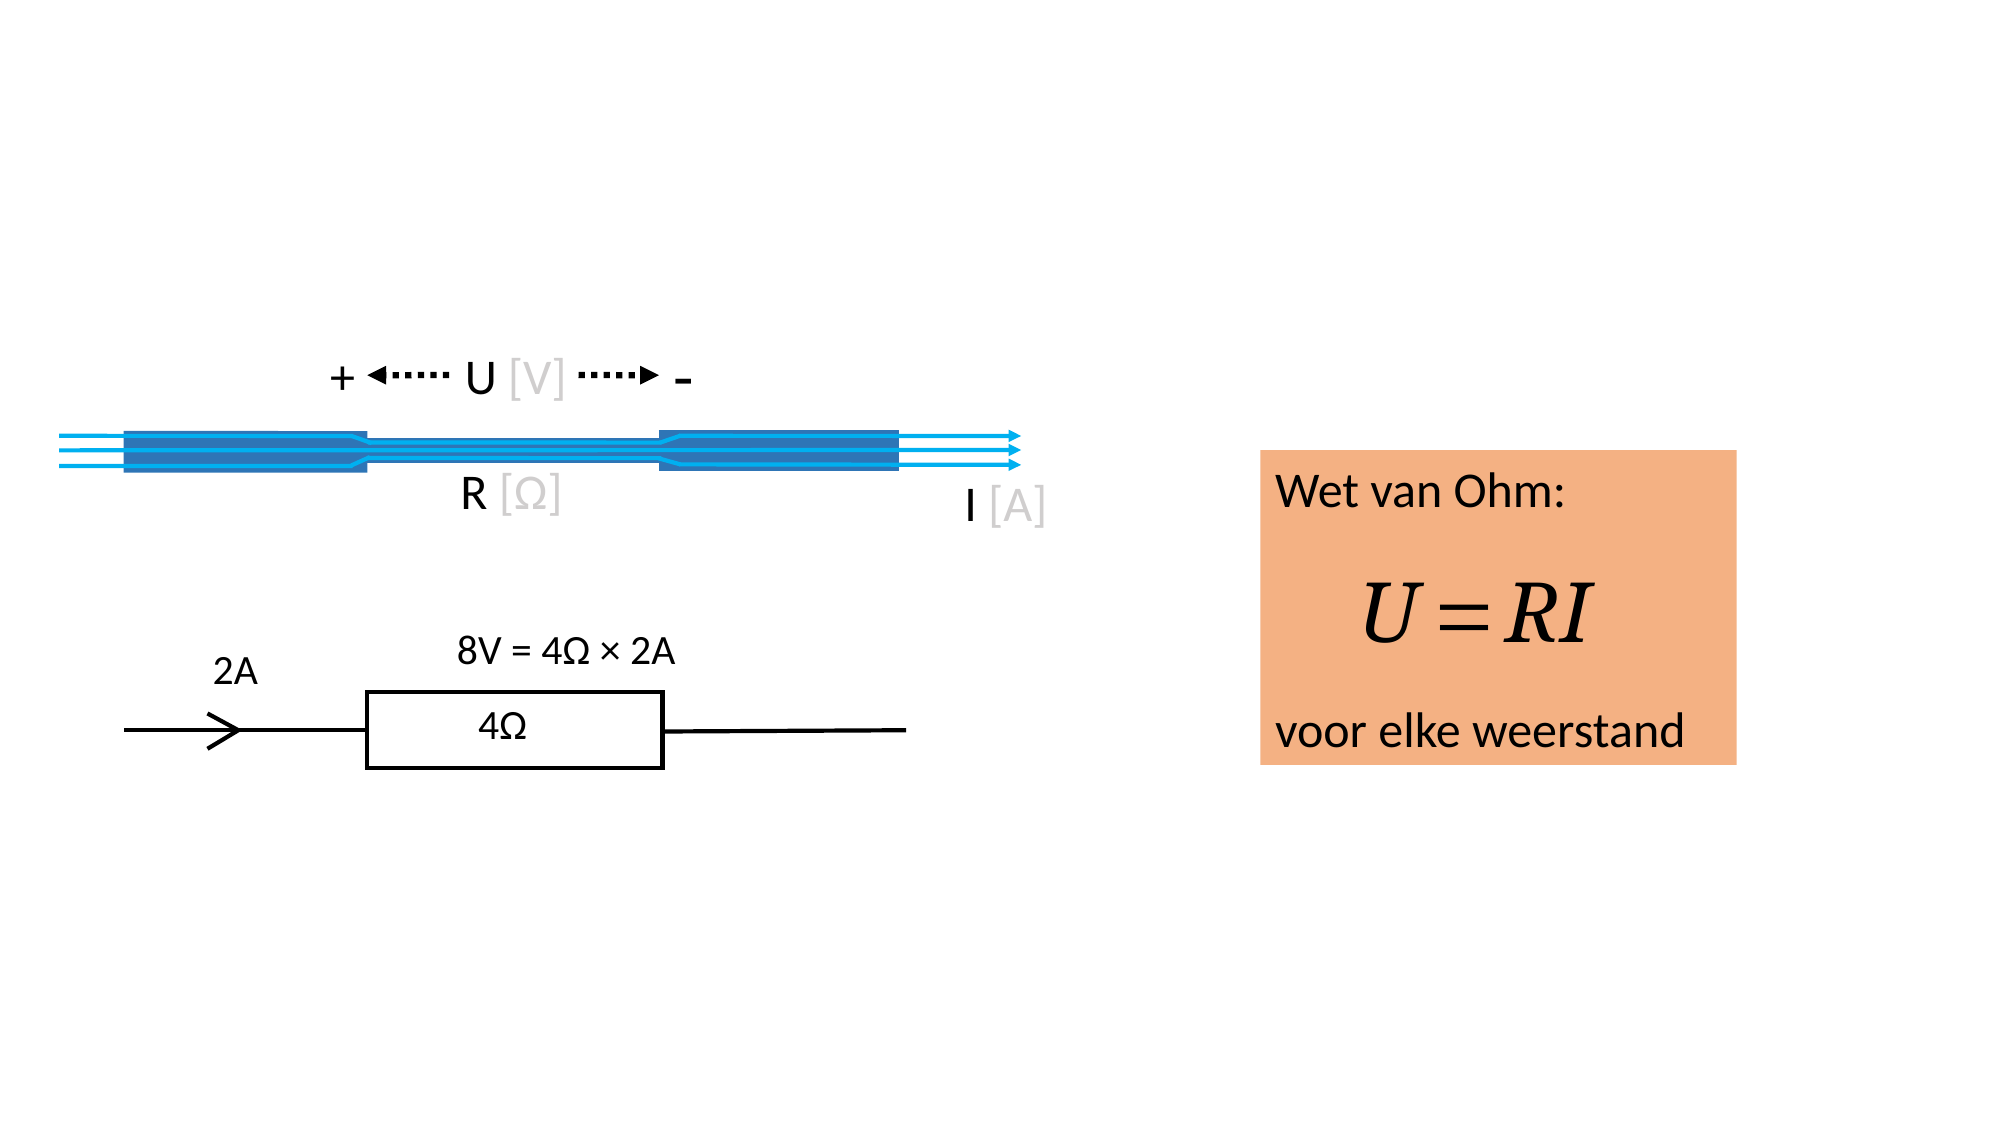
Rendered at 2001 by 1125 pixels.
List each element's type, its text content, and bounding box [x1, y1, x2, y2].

text_box + [315, 336, 390, 412]
text_box R [Ω] [445, 463, 578, 527]
text_box I [A] [949, 464, 1126, 540]
text_box Wet van Ohm: voor elke weerstand [1260, 450, 1737, 765]
text_box U [V] [449, 336, 582, 412]
chart [1353, 554, 1606, 668]
text_box 4Ω [463, 690, 563, 755]
text_box - [658, 326, 728, 422]
text_box 2A [197, 635, 295, 701]
text_box 8V = 4Ω × 2A [442, 615, 691, 680]
